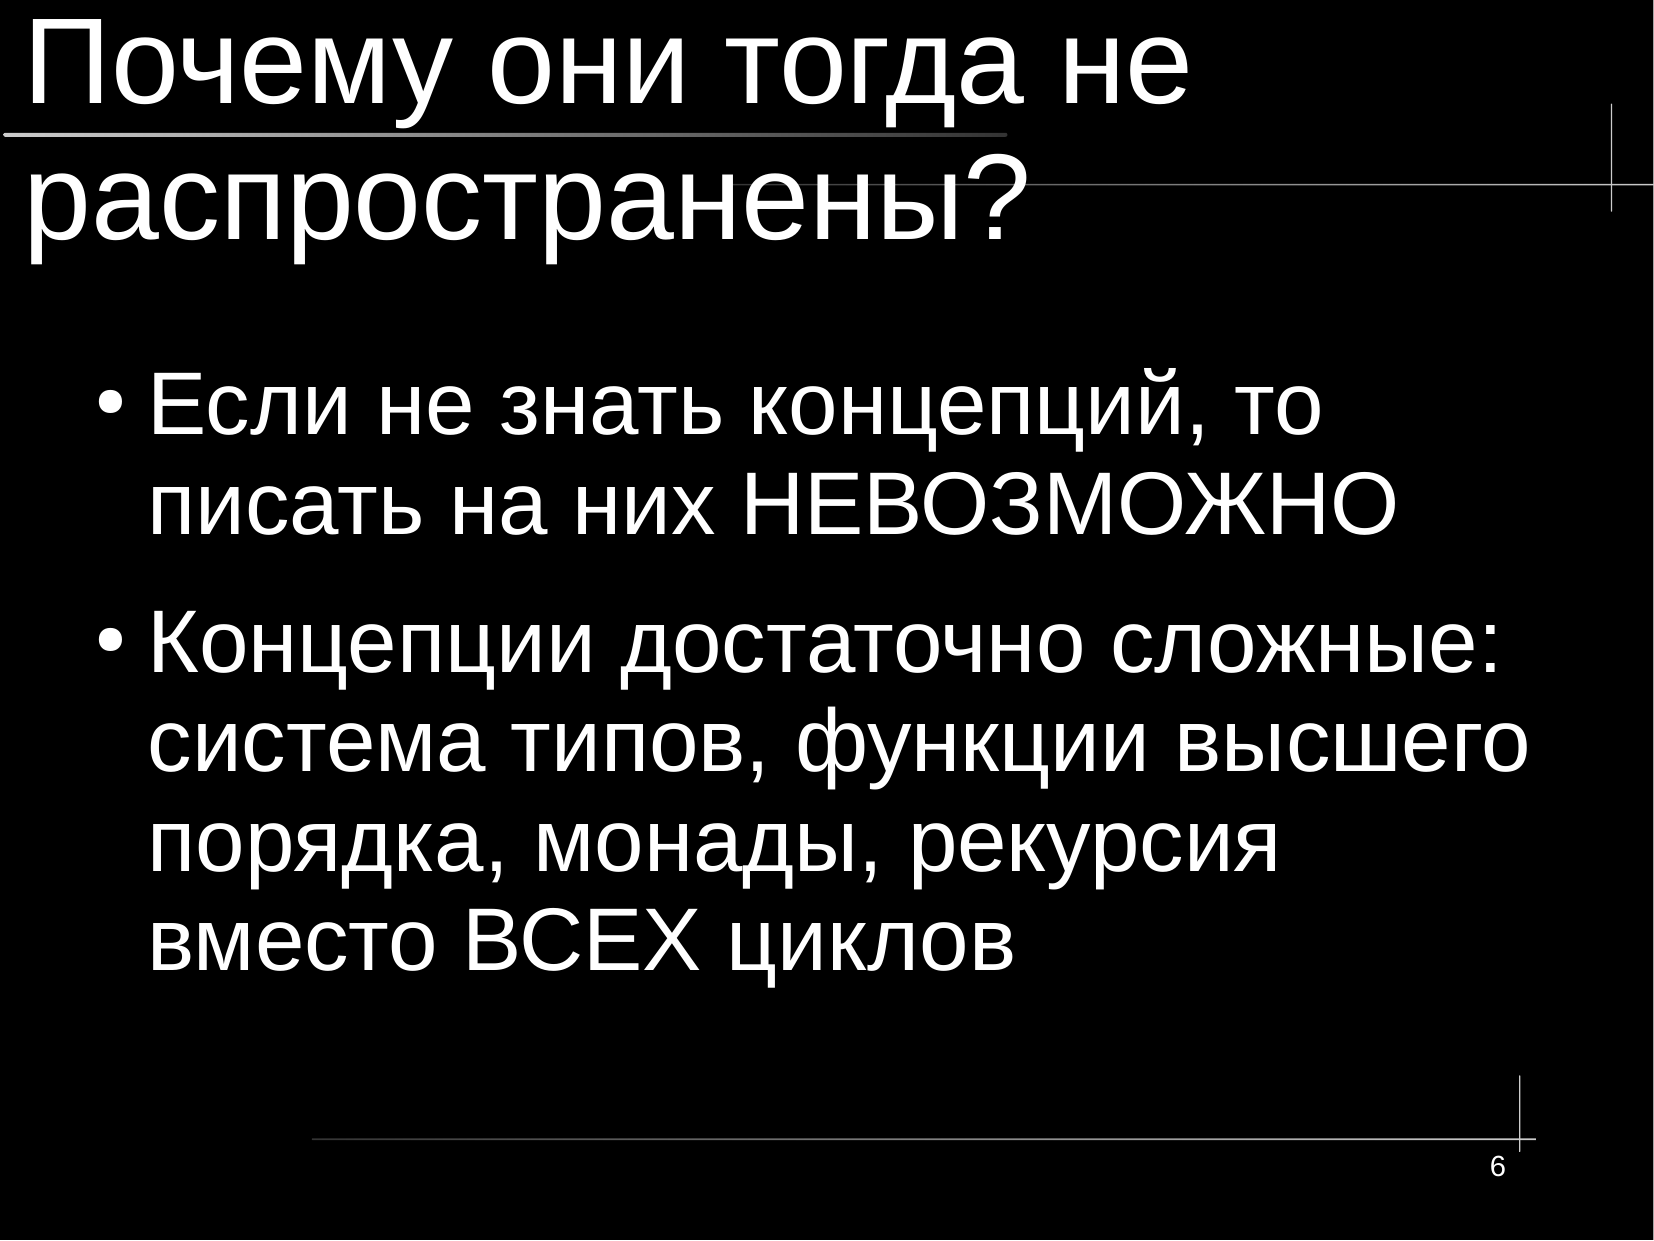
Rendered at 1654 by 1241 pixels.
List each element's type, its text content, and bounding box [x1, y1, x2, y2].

list Если не знать концепций, то писать на них НЕВОЗМОЖНО Концепции достаточно сложные: система типов, функции высшего порядка, монады, рекурсия вместо ВСЕХ циклов [76, 354, 1565, 1074]
title Почему они тогда не распространены? [23, 0, 1625, 266]
